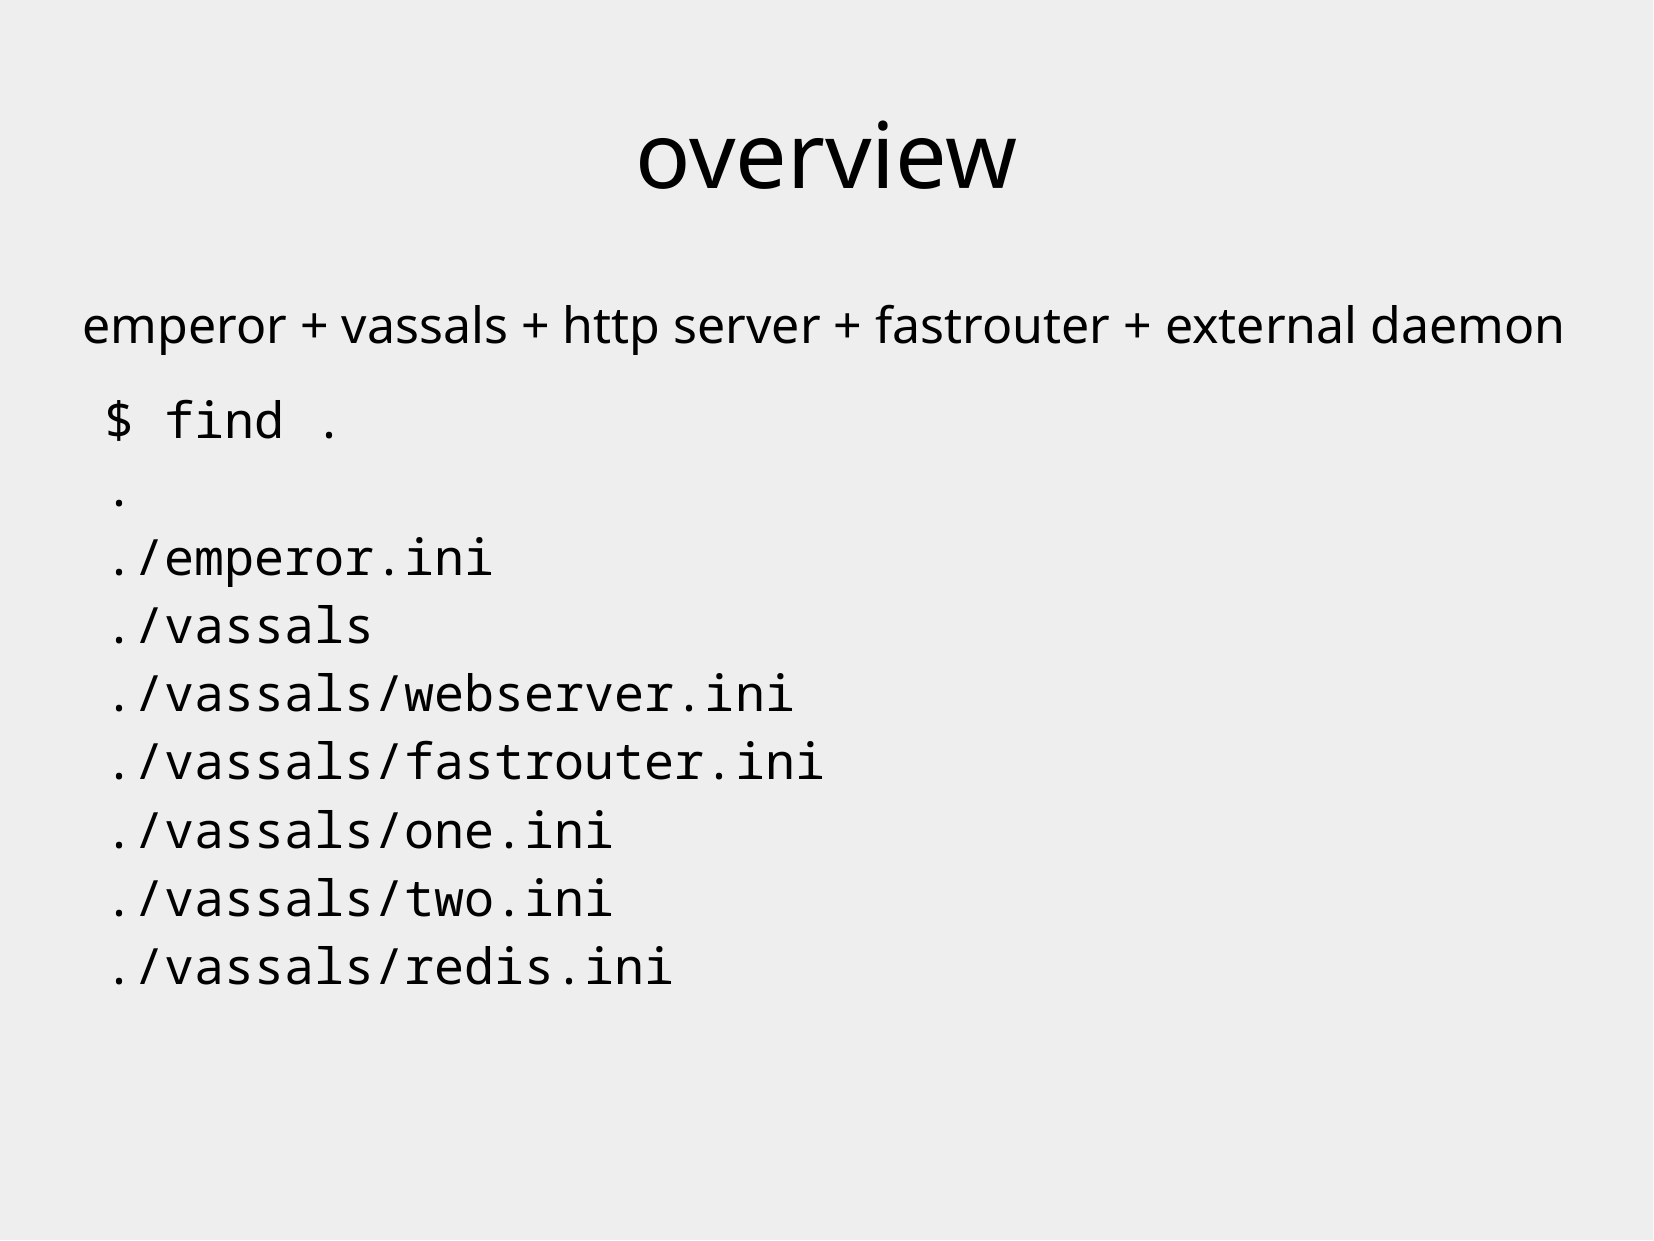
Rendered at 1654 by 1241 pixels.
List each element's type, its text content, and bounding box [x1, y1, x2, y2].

title overview [82, 49, 1571, 257]
list emperor + vassals + http server + fastrouter + external daemon $ find . . ./emperor.ini ./vassals ./vassals/webserver.ini ./vassals/fastrouter.ini ./vassals/one.ini ./vassals/two.ini ./vassals/redis.ini [82, 290, 1571, 1010]
